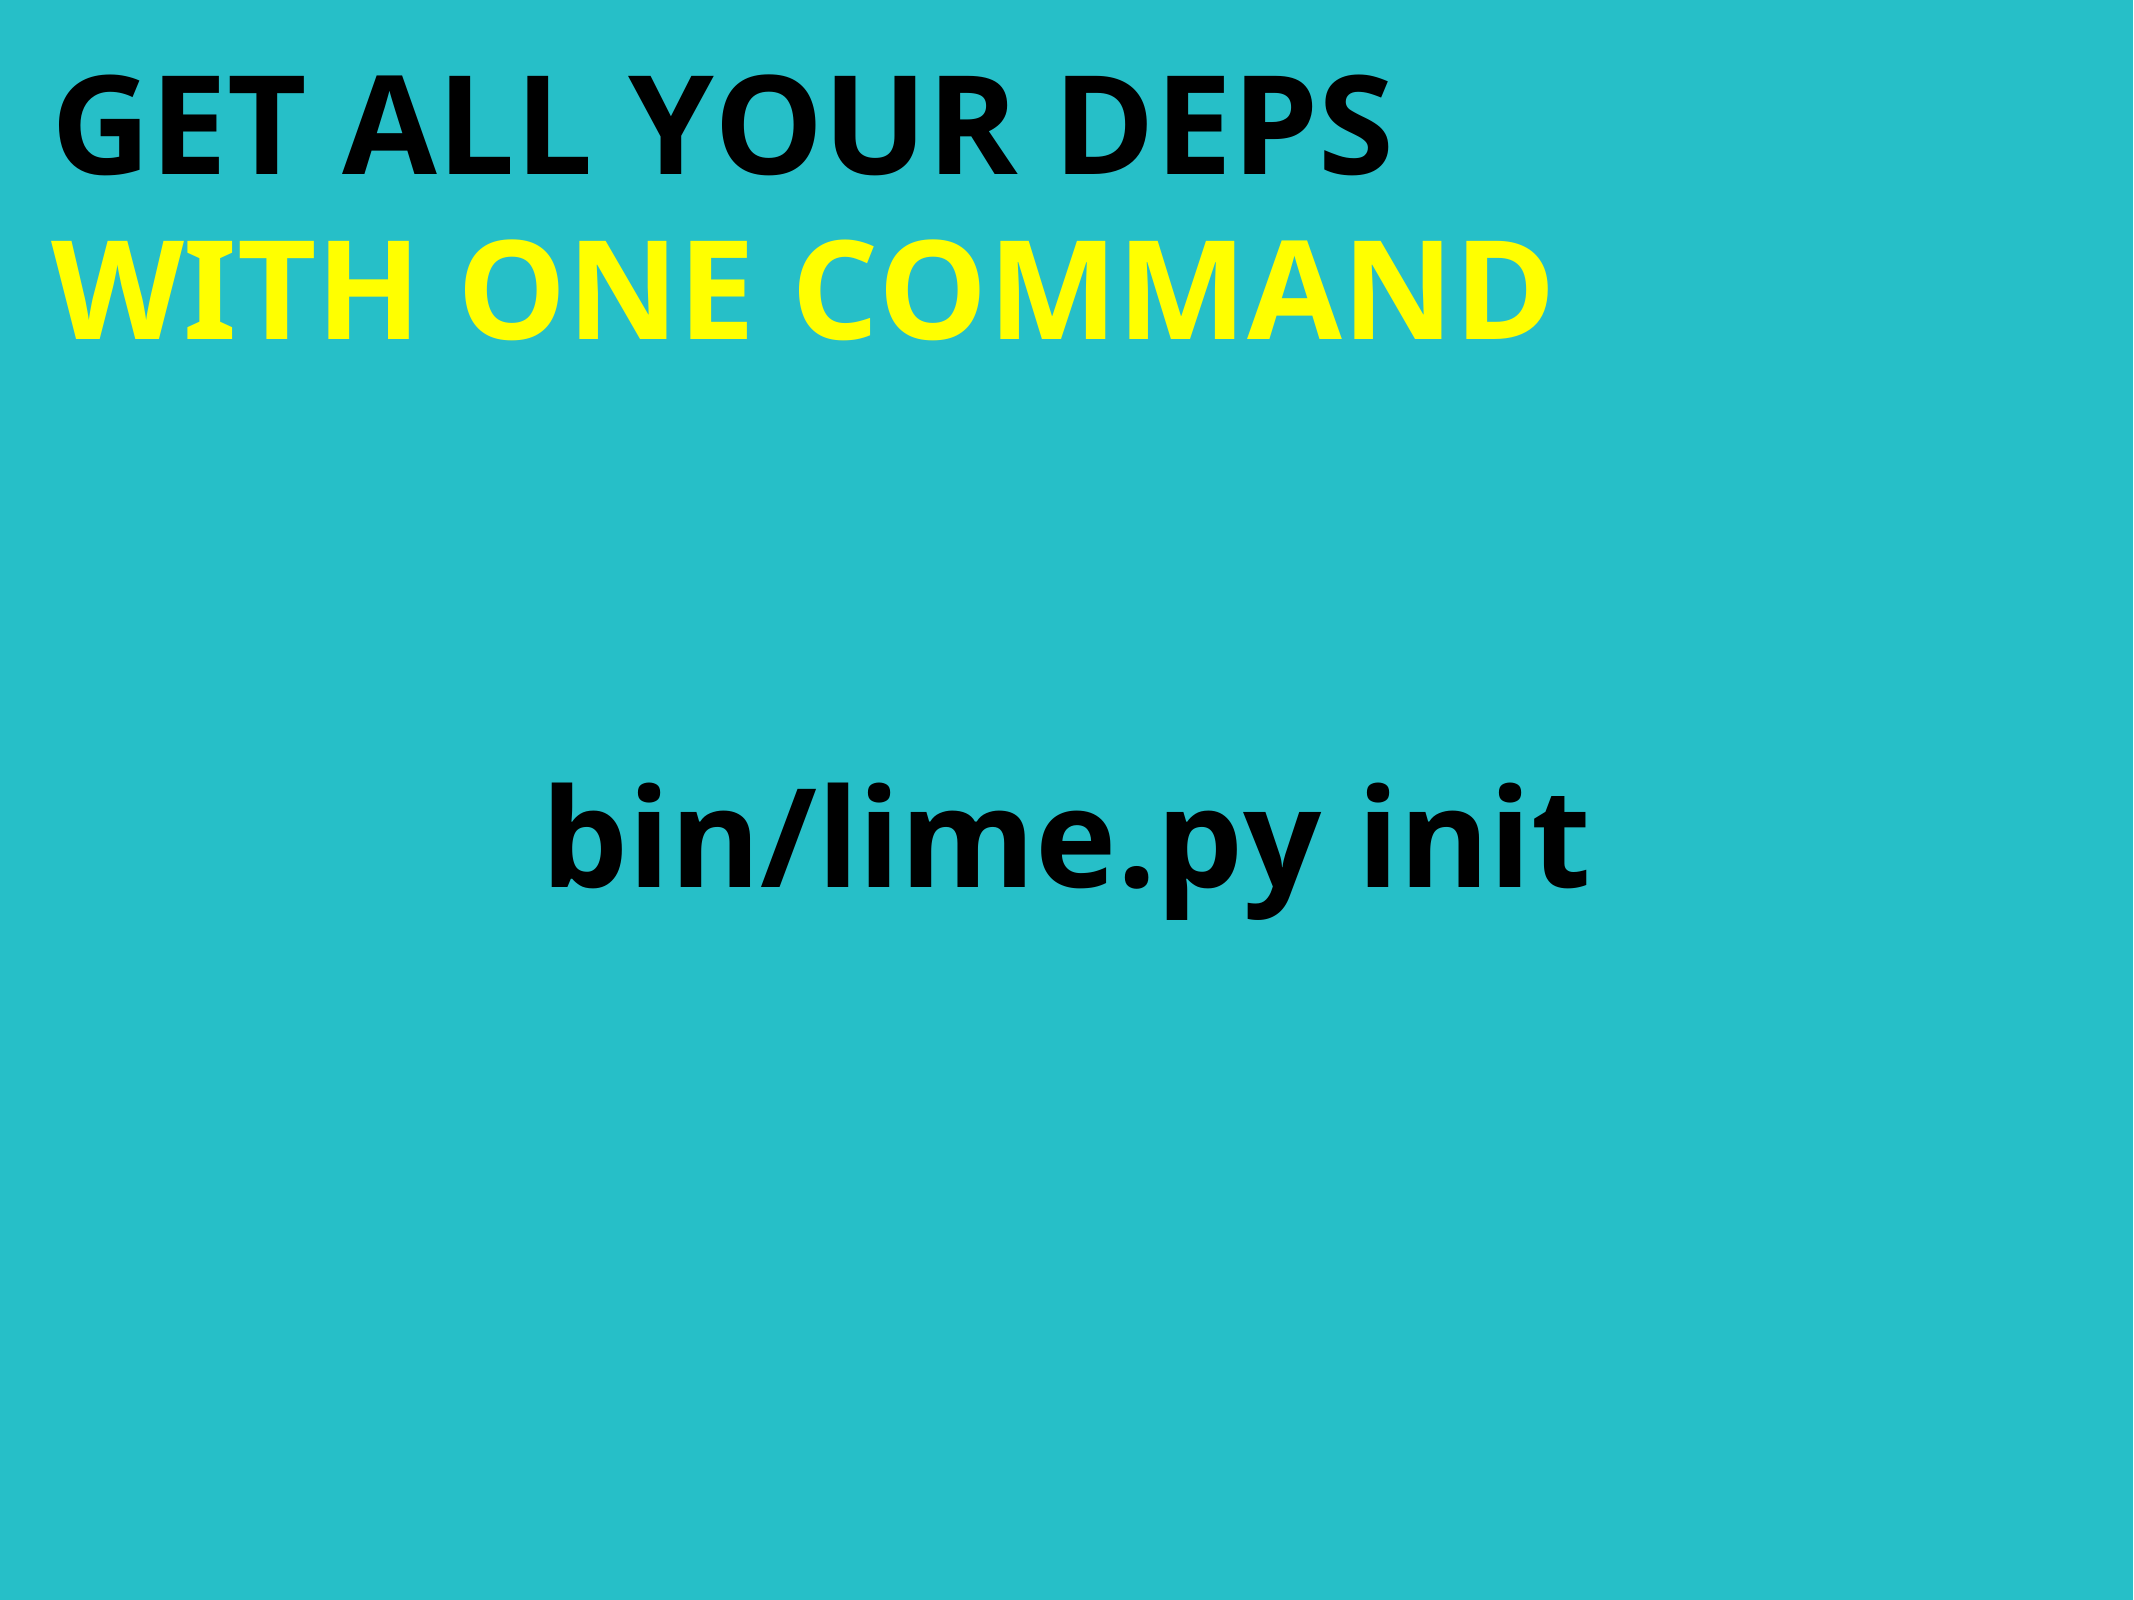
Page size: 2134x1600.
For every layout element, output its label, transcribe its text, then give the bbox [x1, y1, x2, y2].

text_box GET ALL YOUR DEPS WITH ONE COMMAND [41, 37, 2101, 483]
text_box bin/lime.py init [0, 750, 2134, 976]
